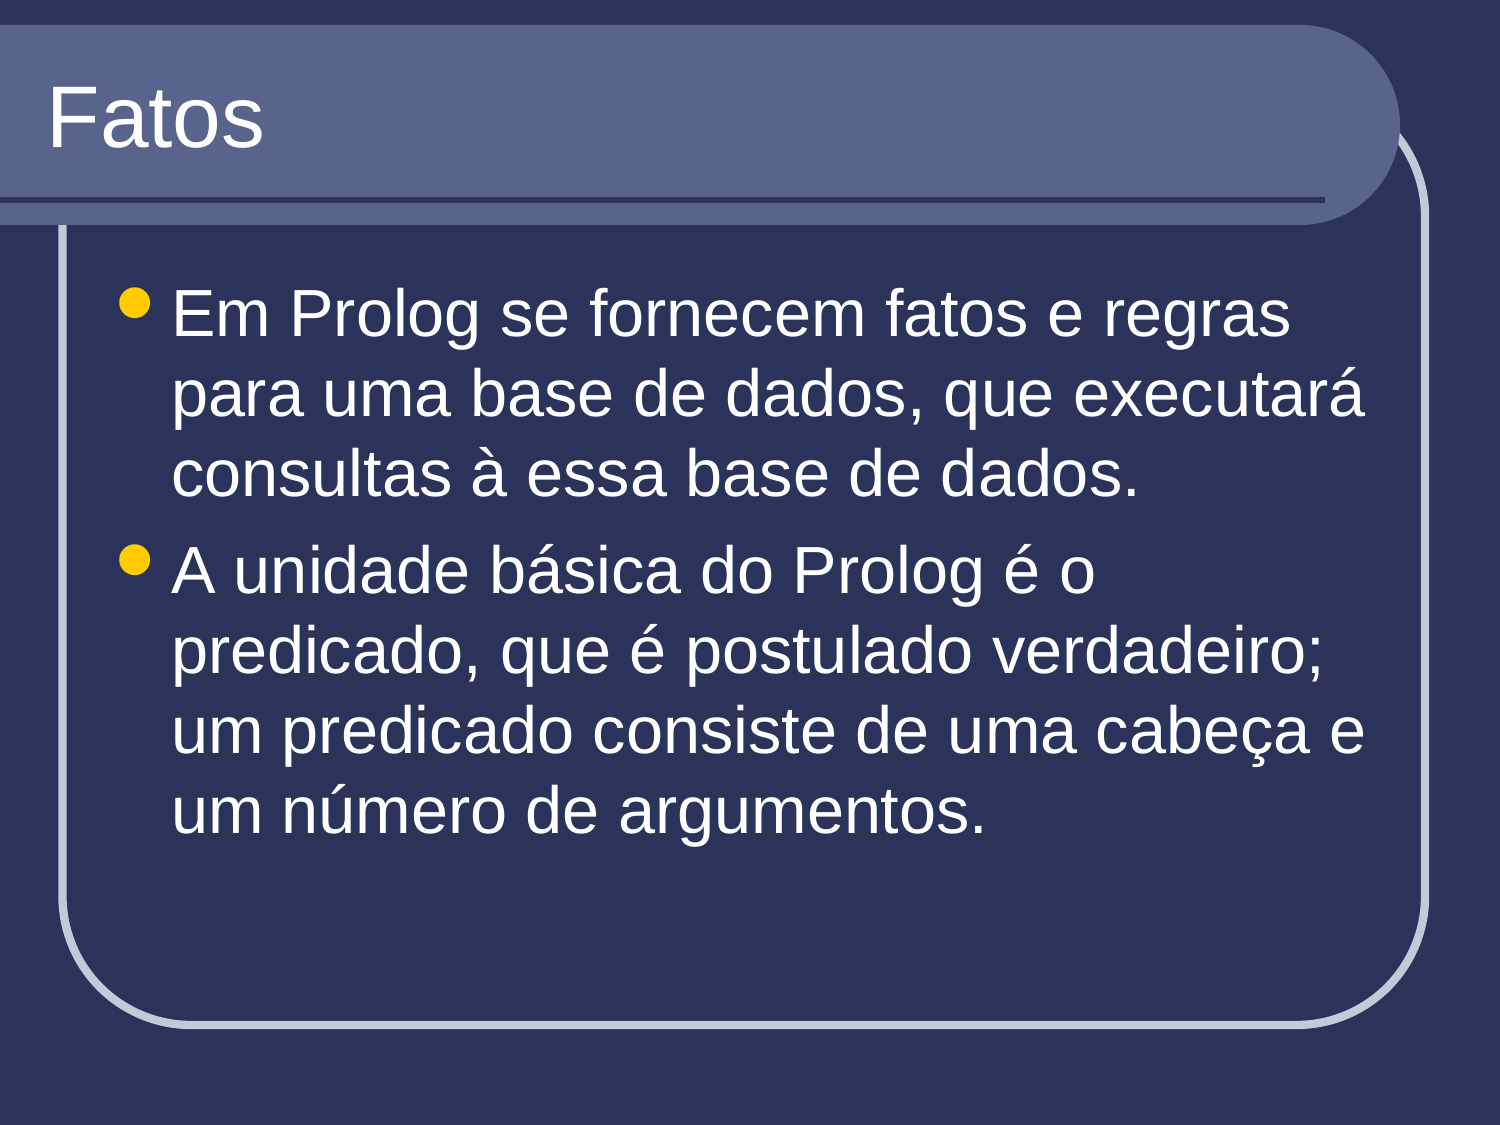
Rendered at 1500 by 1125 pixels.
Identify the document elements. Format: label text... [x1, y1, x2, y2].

list Em Prolog se fornecem fatos e regras para uma base de dados, que executará consultas à essa base de dados. A unidade básica do Prolog é o predicado, que é postulado verdadeiro; um predicado consiste de uma cabeça e um número de argumentos. [99, 262, 1401, 988]
title Fatos [31, 37, 1347, 188]
